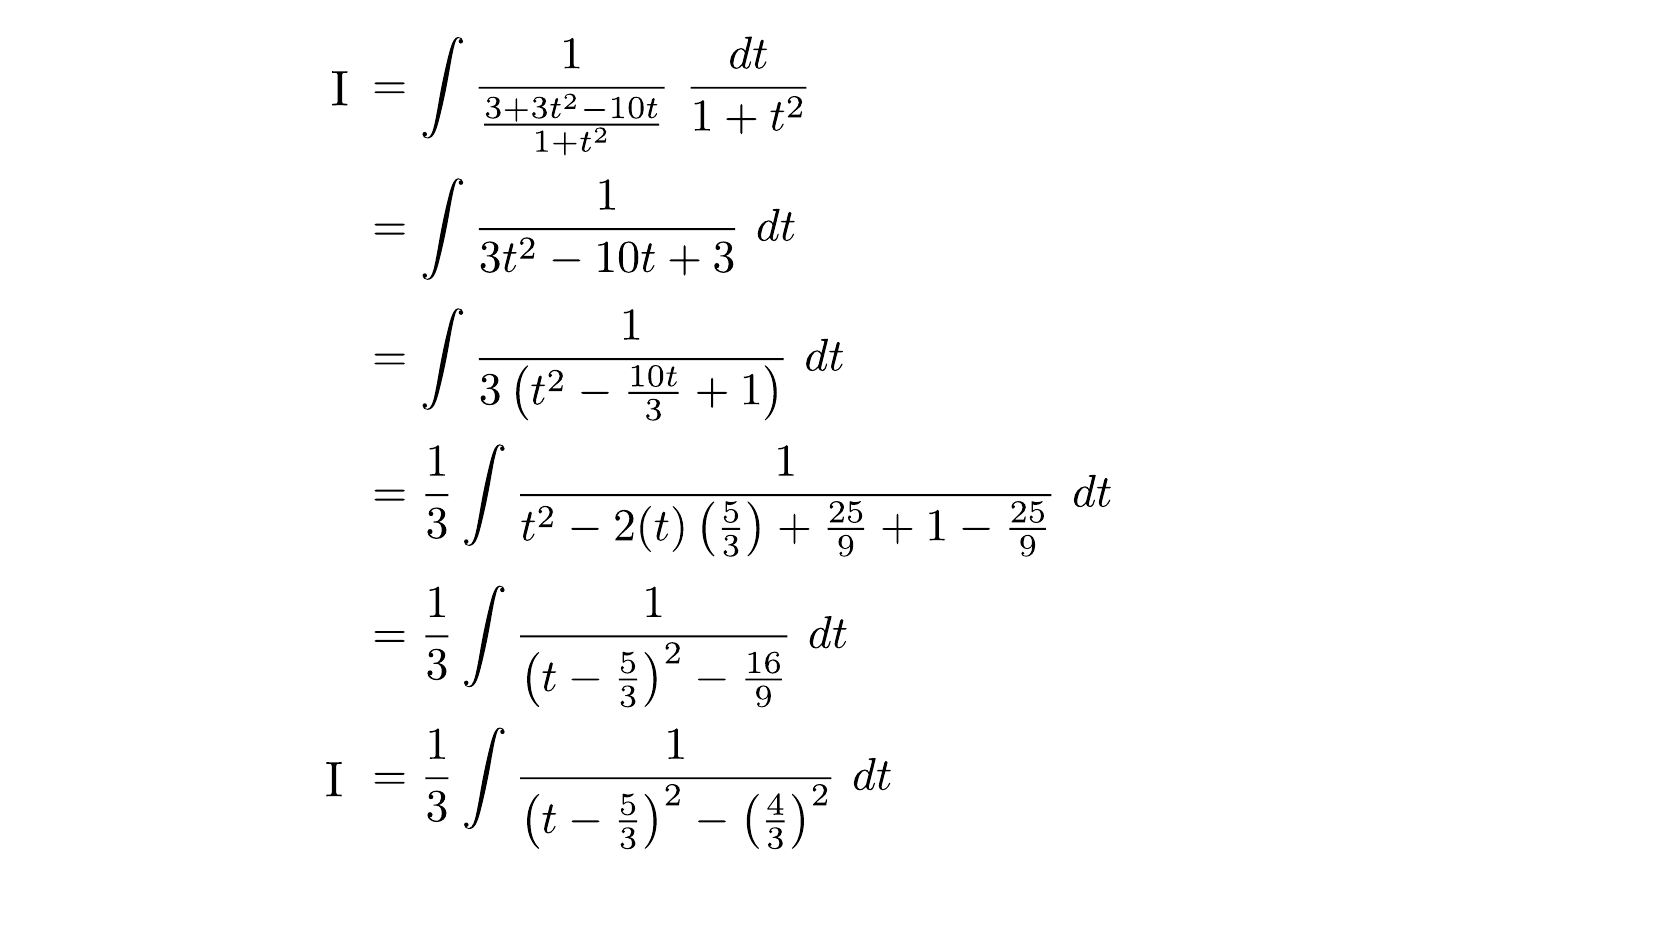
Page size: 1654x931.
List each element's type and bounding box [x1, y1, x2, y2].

text_box [374, 36, 807, 156]
text_box [374, 727, 891, 850]
text_box [374, 444, 1112, 557]
text_box [332, 71, 348, 106]
text_box [374, 178, 795, 280]
text_box [374, 308, 844, 421]
text_box [374, 585, 847, 708]
title [47, 36, 1607, 898]
text_box [326, 762, 342, 797]
